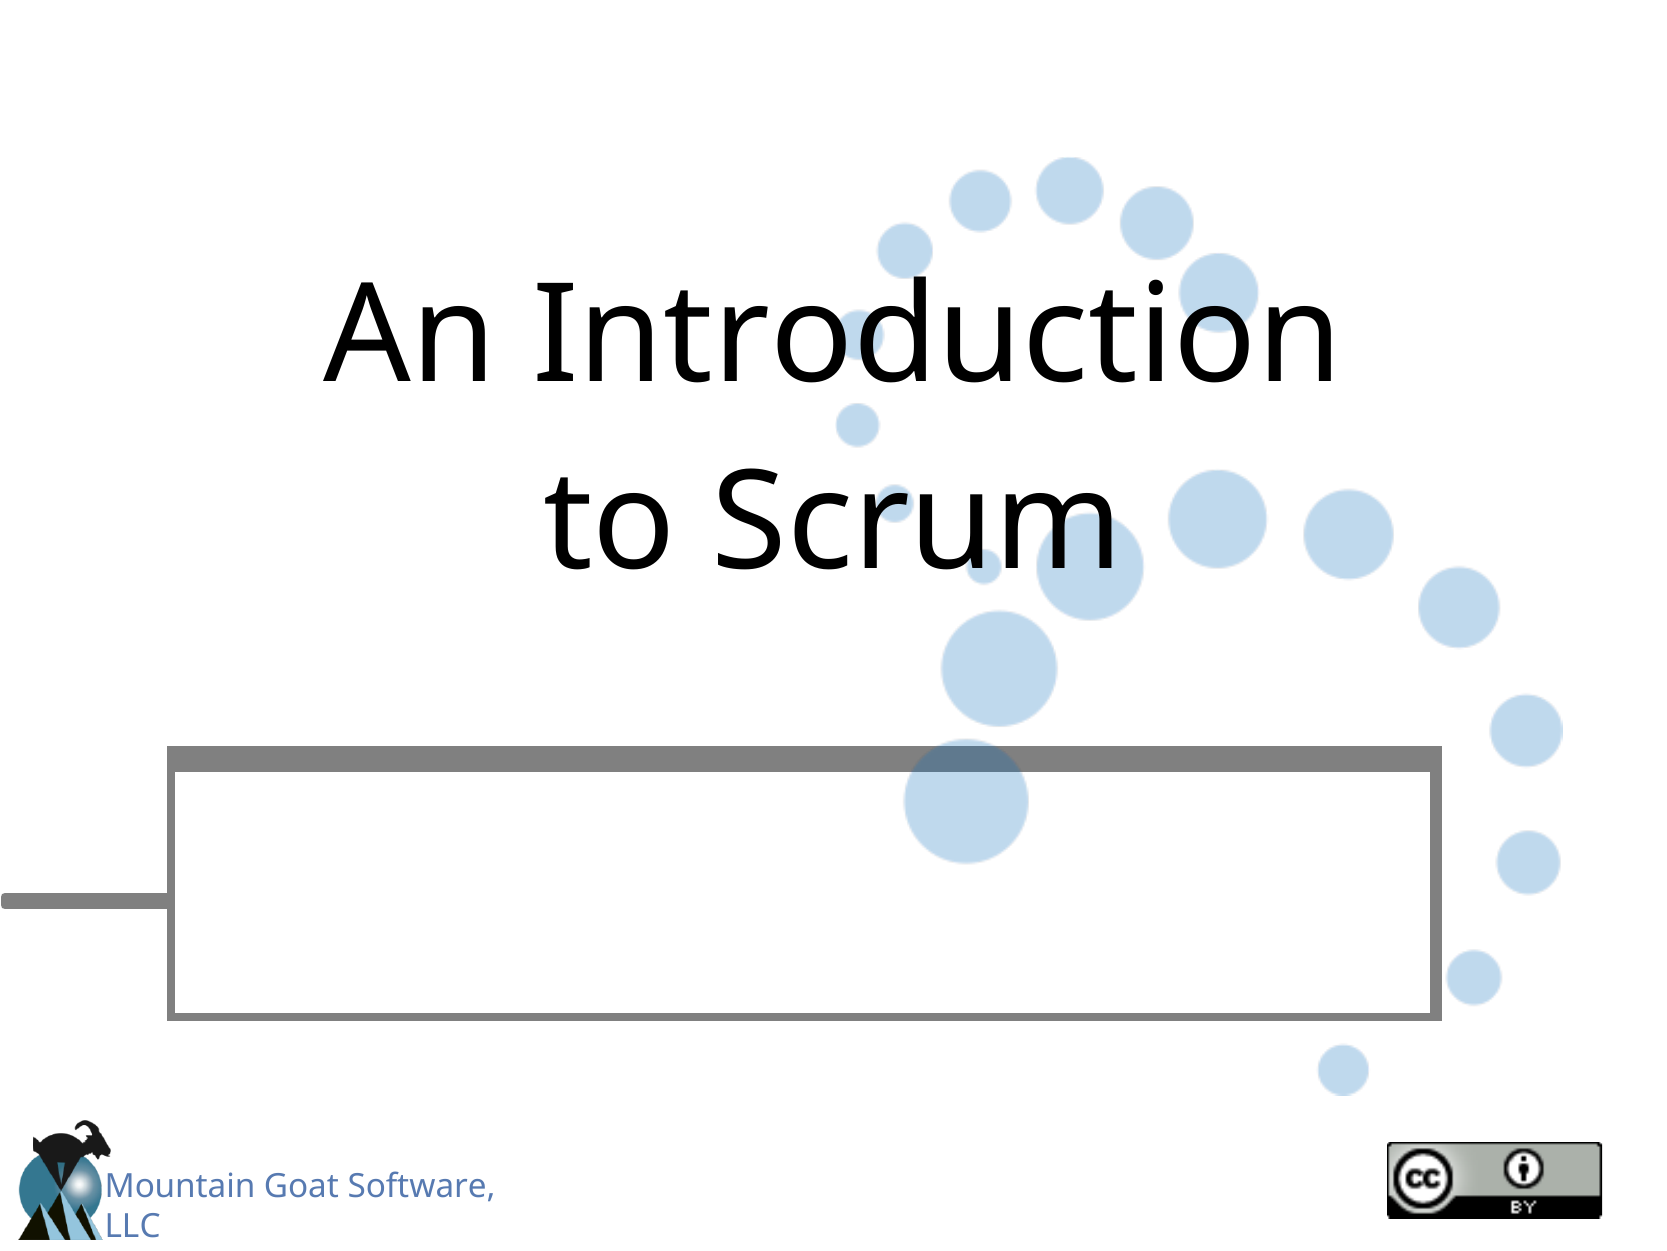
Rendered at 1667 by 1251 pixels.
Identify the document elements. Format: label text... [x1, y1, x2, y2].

picture [835, 156, 1563, 1096]
picture [18, 1120, 111, 1240]
title An Introduction to Scrum [162, 210, 1505, 634]
picture [1387, 1142, 1603, 1219]
